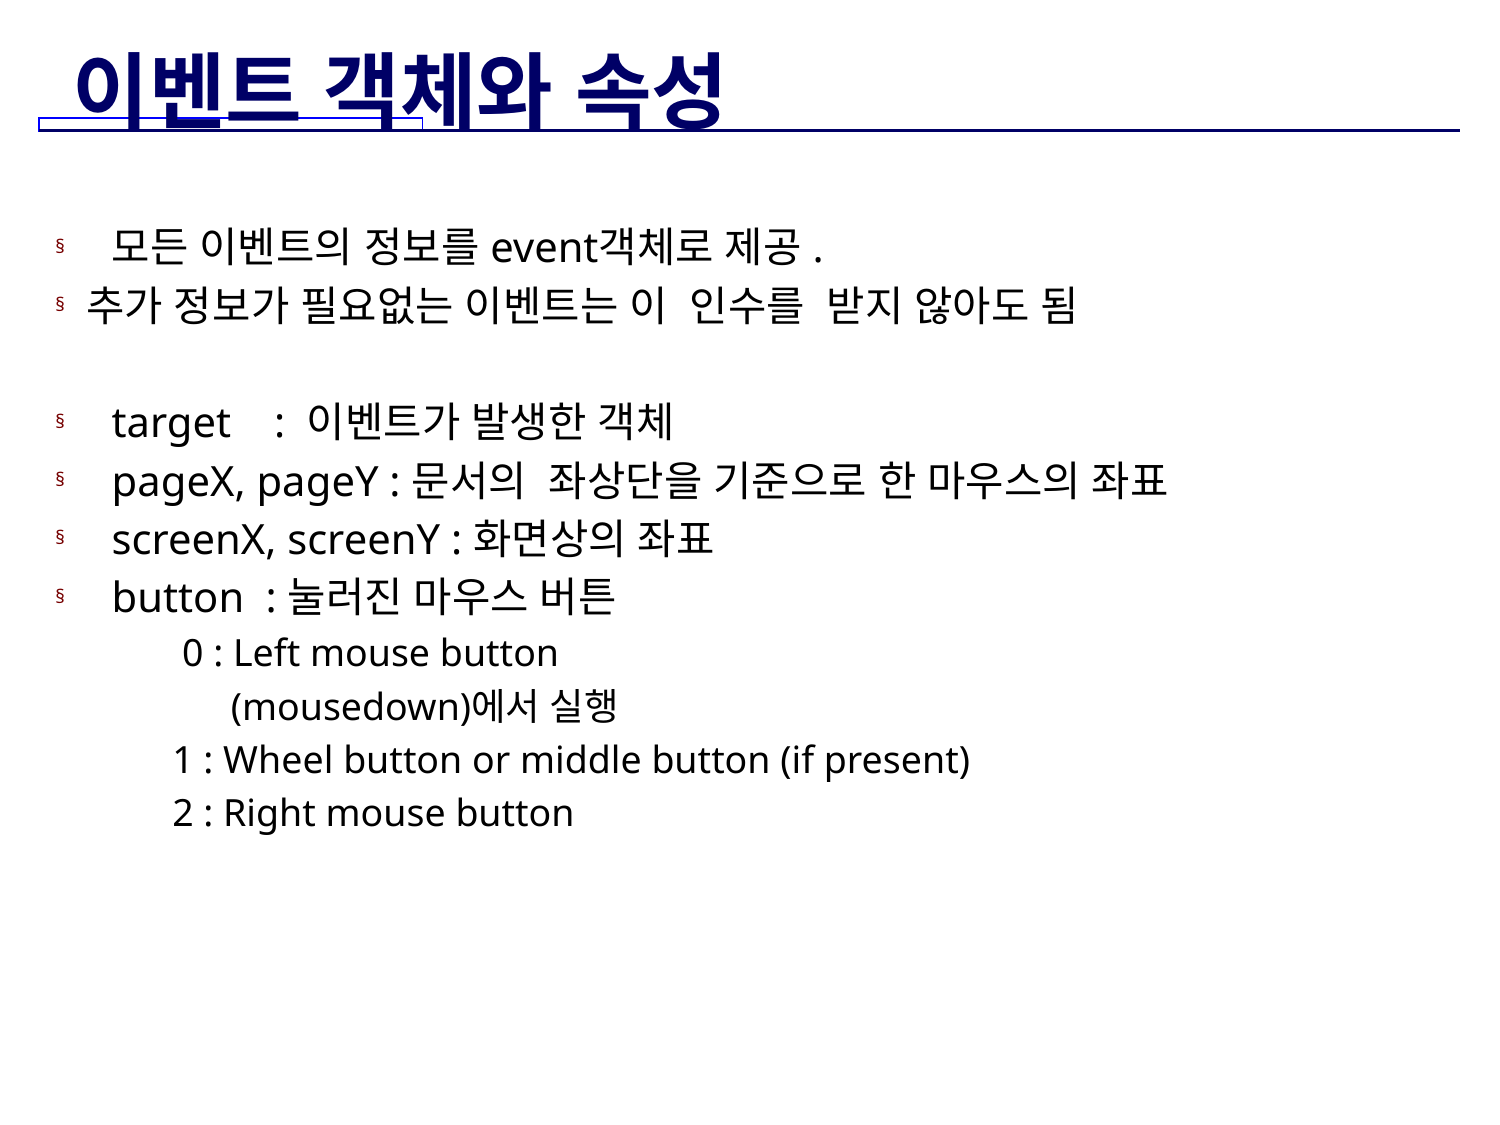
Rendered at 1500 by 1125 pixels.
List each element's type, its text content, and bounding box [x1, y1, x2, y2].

list 모든 이벤트의 정보를 event객체로 제공 . 추가 정보가 필요없는 이벤트는 이 인수를 받지 않아도 됨 target : 이벤트가 발생한 객체 pageX, pageY : 문서의 좌상단을 기준으로 한 마우스의 좌표 screenX, screenY : 화면상의 좌표 button : 눌러진 마우스 버튼 0 : Left mouse button (mousedown)에서 실행 1 : Wheel button or middle button (if present) 2 : Right mouse button [40, 213, 1460, 1012]
title 이벤트 객체와 속성 [58, 31, 1077, 110]
